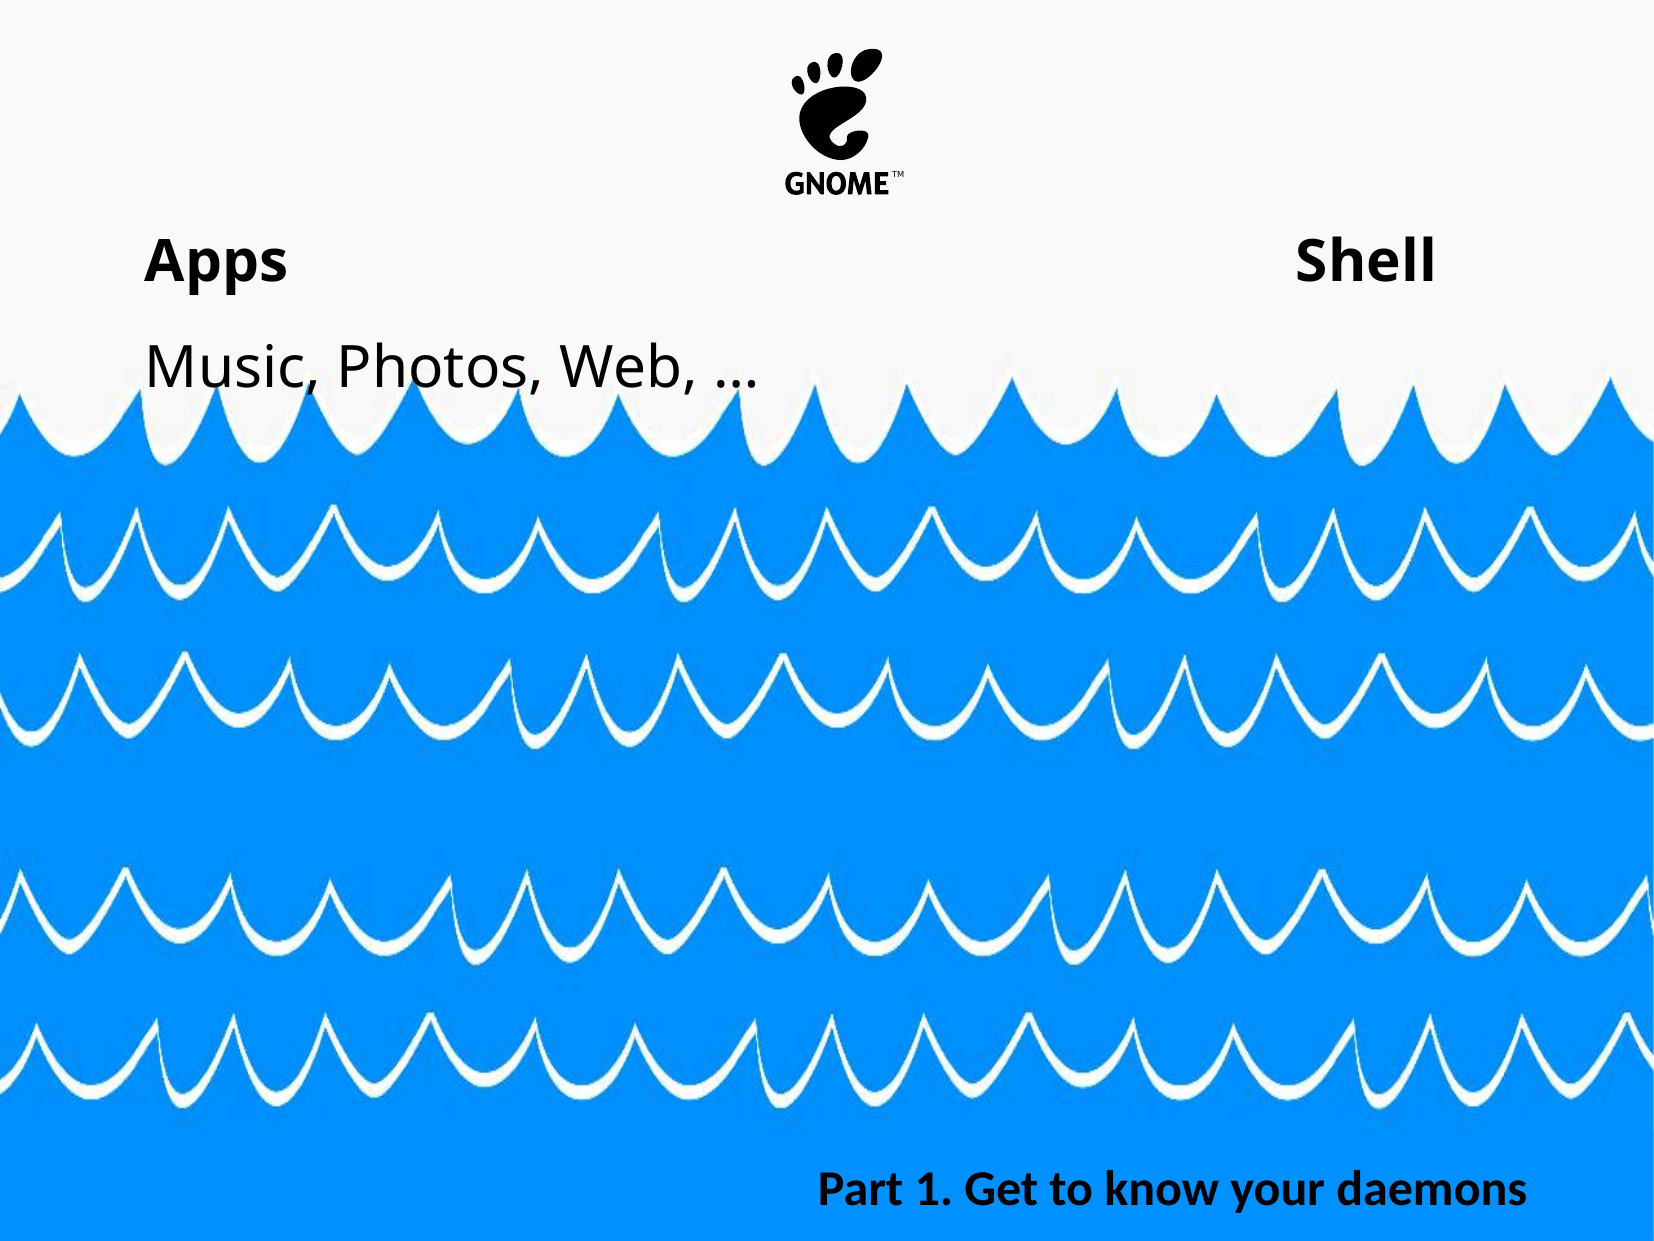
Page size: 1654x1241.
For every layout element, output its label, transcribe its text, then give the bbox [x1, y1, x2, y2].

text_box Part 1. Get to know your daemons [732, 1160, 1619, 1241]
list Apps Shell Music, Photos, Web, … [82, 218, 1571, 408]
picture [0, 0, 1654, 1241]
